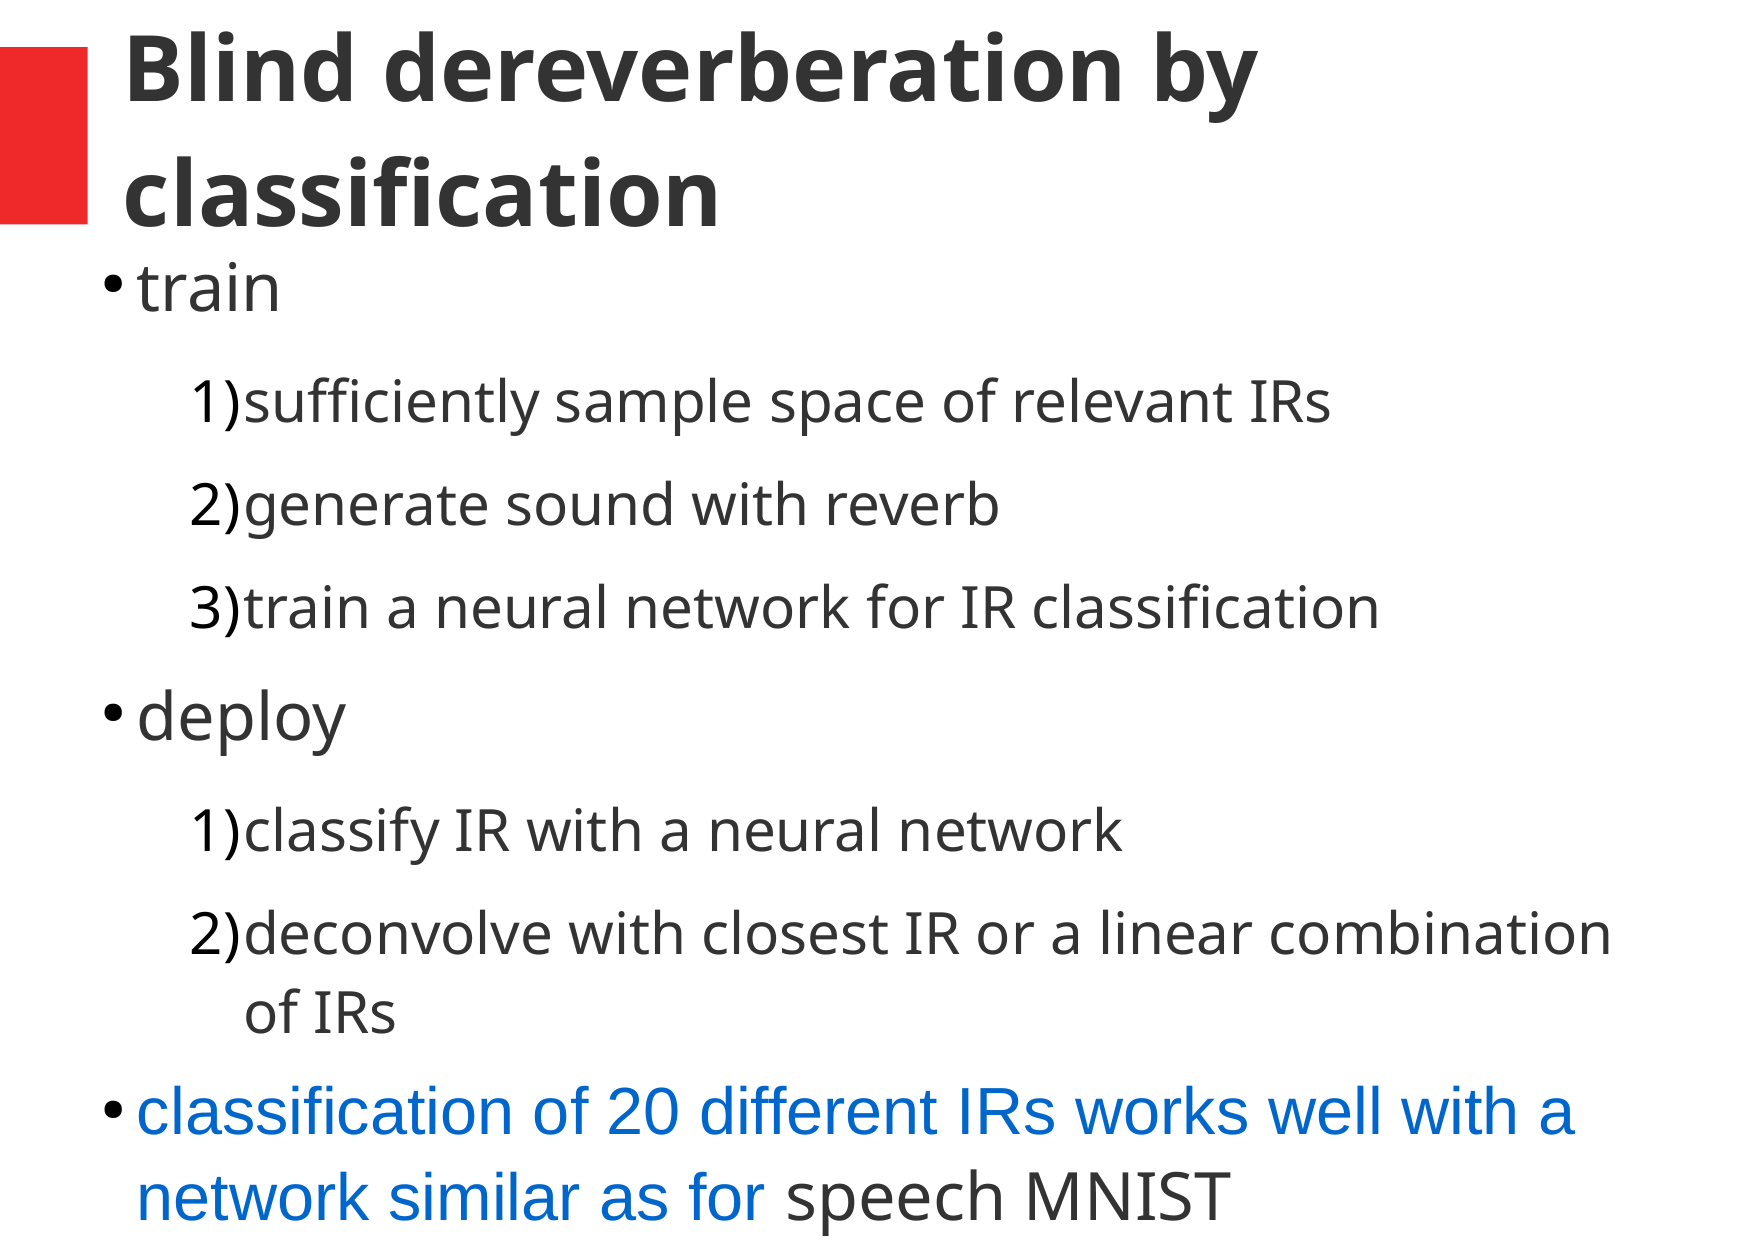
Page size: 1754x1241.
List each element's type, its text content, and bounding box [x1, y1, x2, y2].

title Blind dereverberation by classification [123, 3, 1664, 240]
list train sufficiently sample space of relevant IRs generate sound with reverb train a neural network for IR classification deploy classify IR with a neural network deconvolve with closest IR or a linear combination of IRs classification of 20 different IRs works well with a network similar as for speech MNIST [101, 240, 1681, 1125]
